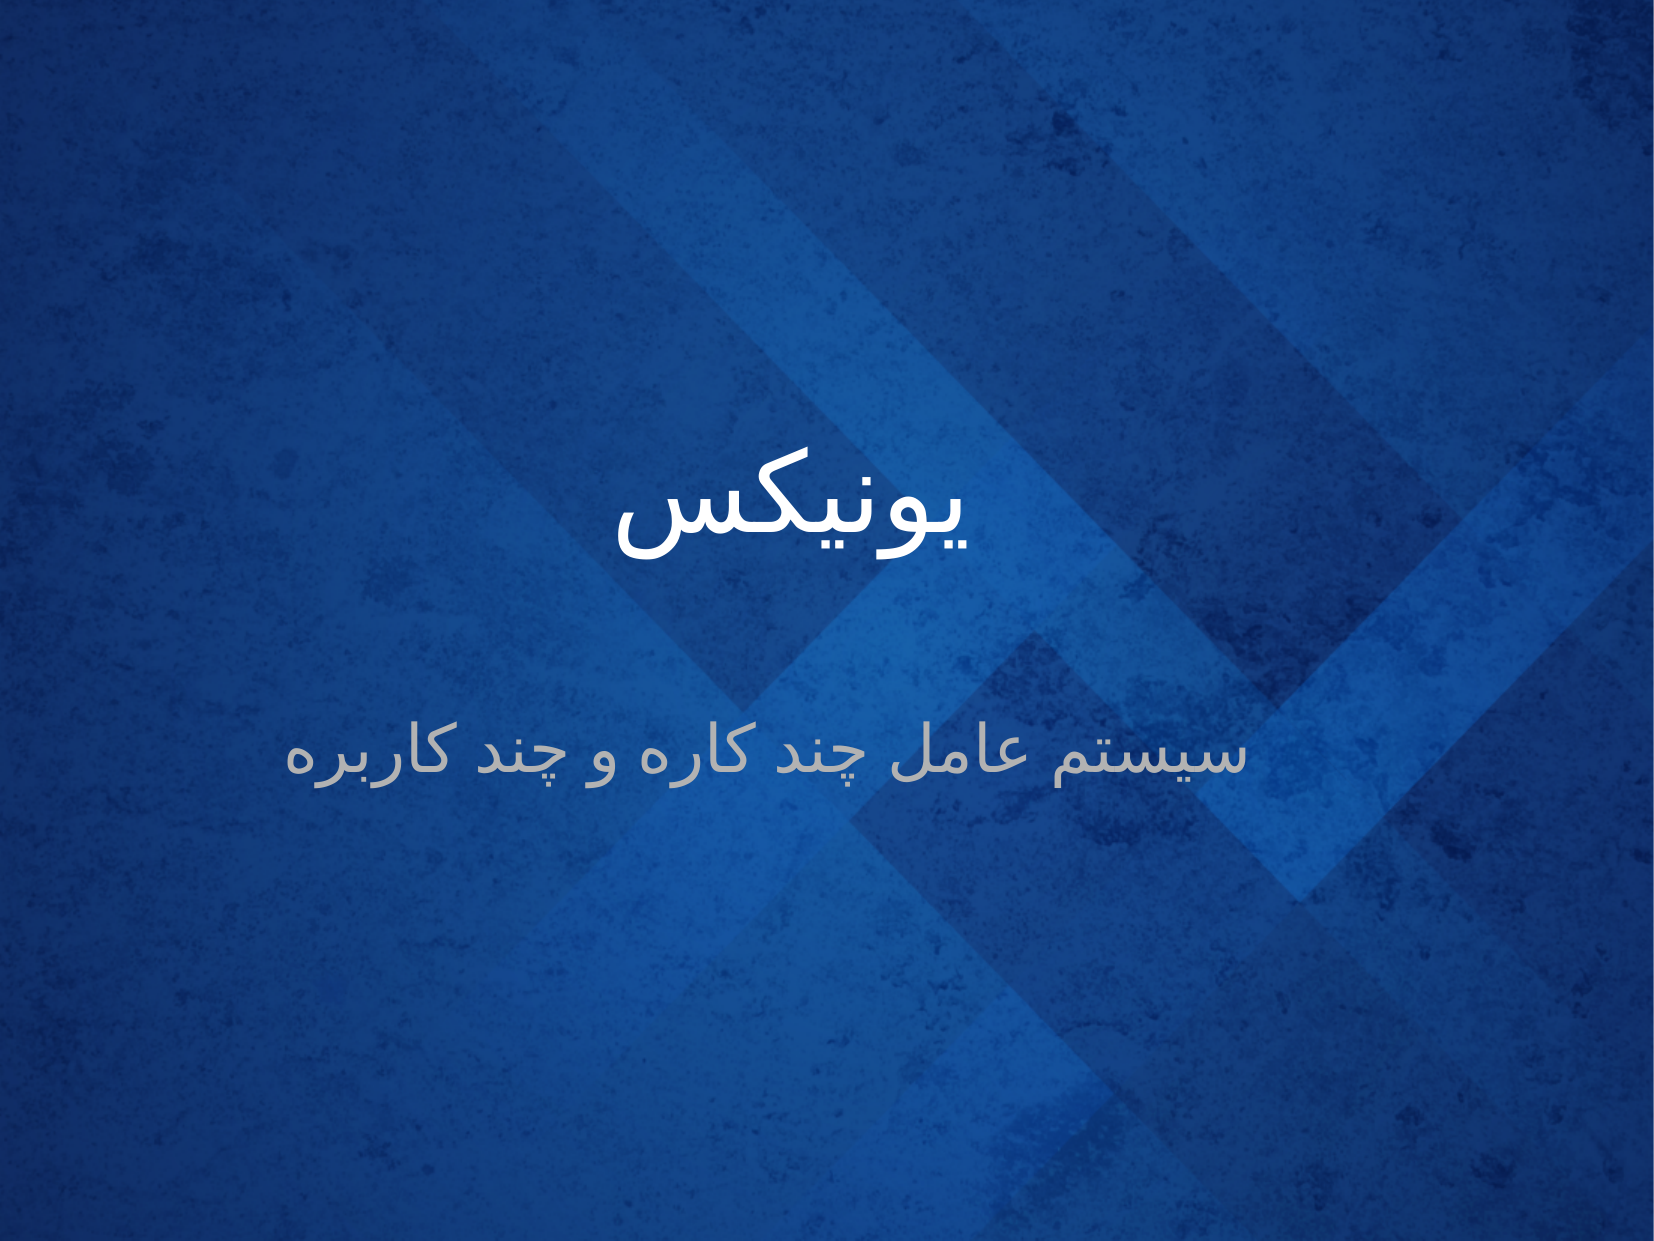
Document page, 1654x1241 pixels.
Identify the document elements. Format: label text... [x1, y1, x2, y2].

title یونیکس [194, 383, 1388, 628]
picture [0, 0, 1654, 1241]
subtitle سیستم عامل چند کاره و چند کاربره [194, 686, 1341, 827]
